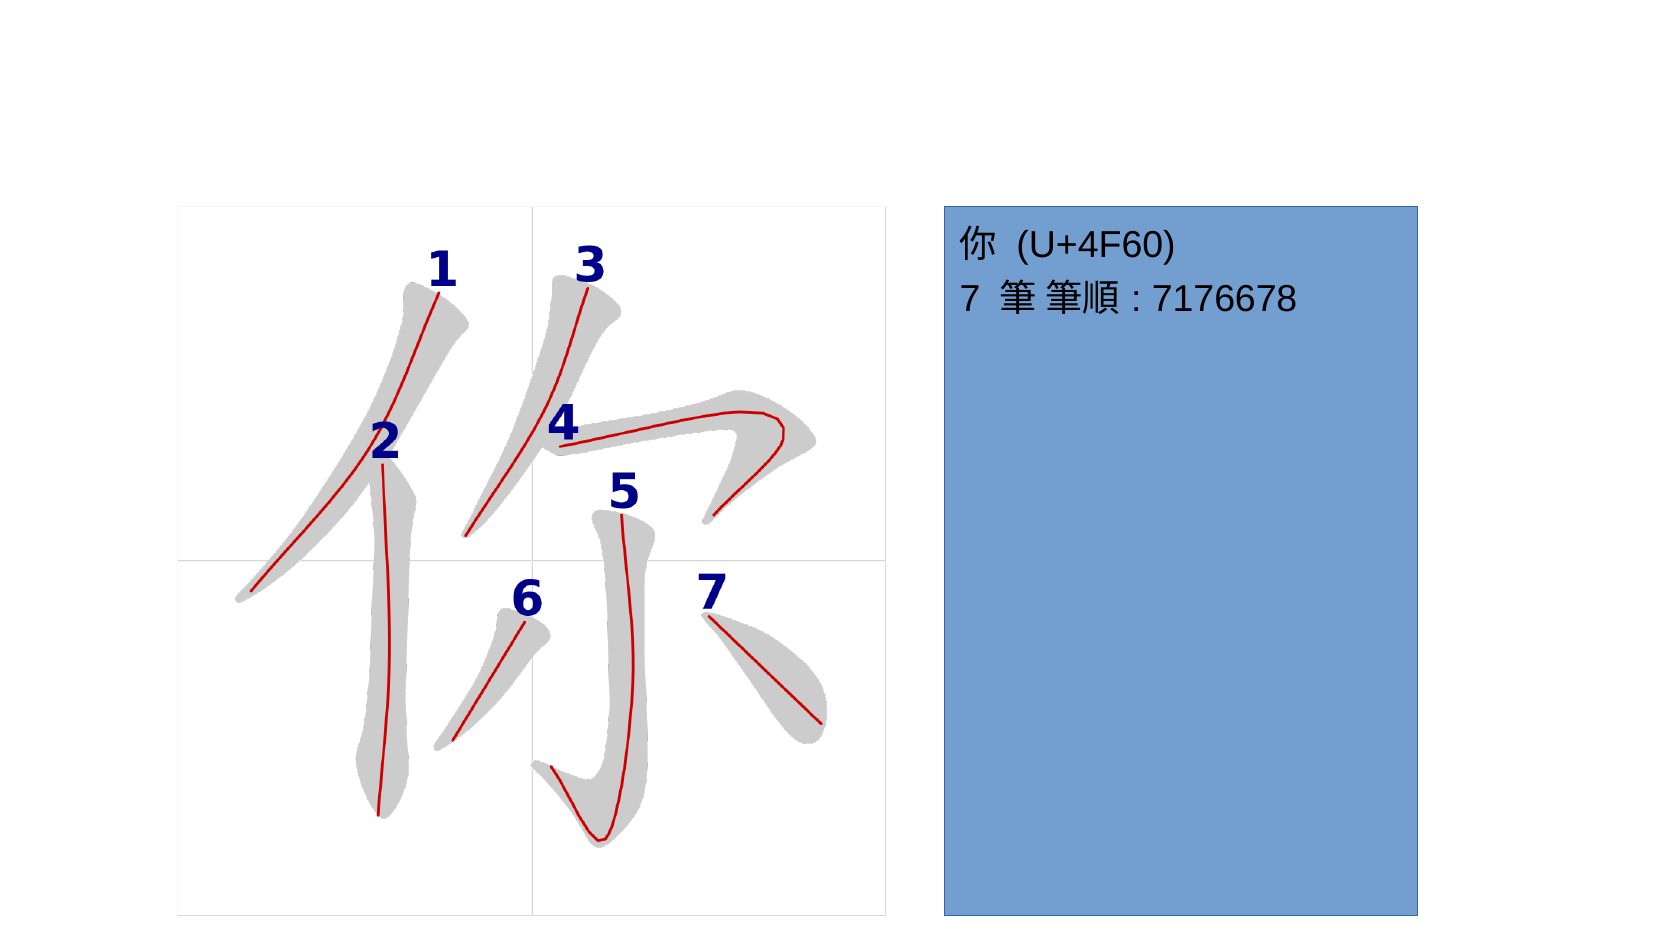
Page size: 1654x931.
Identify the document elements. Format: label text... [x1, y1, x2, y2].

text_box 你 (U+4F60) 7 筆 筆順: 7176678 [944, 206, 1418, 916]
picture [177, 206, 886, 916]
